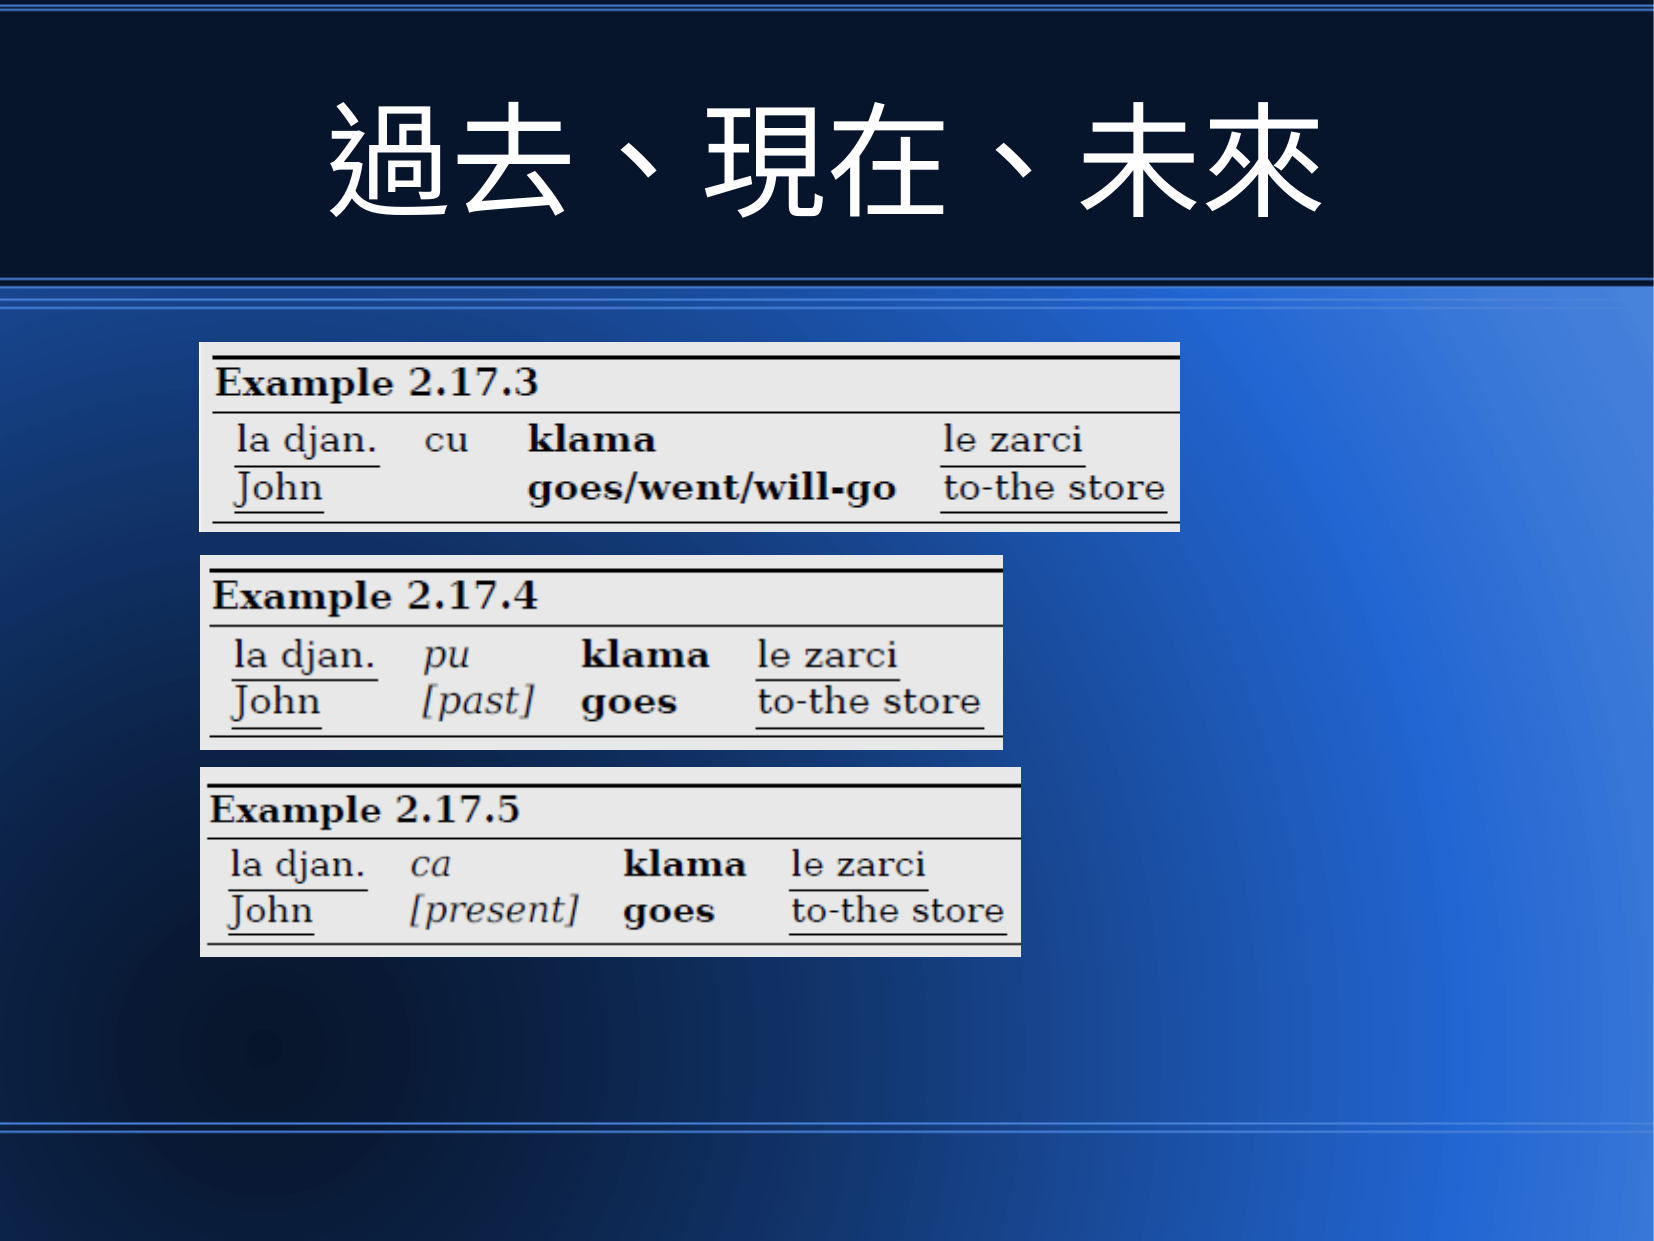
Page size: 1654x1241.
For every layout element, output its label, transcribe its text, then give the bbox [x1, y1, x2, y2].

title 過去、現在、未來 [82, 49, 1571, 257]
picture [0, 0, 1654, 1241]
